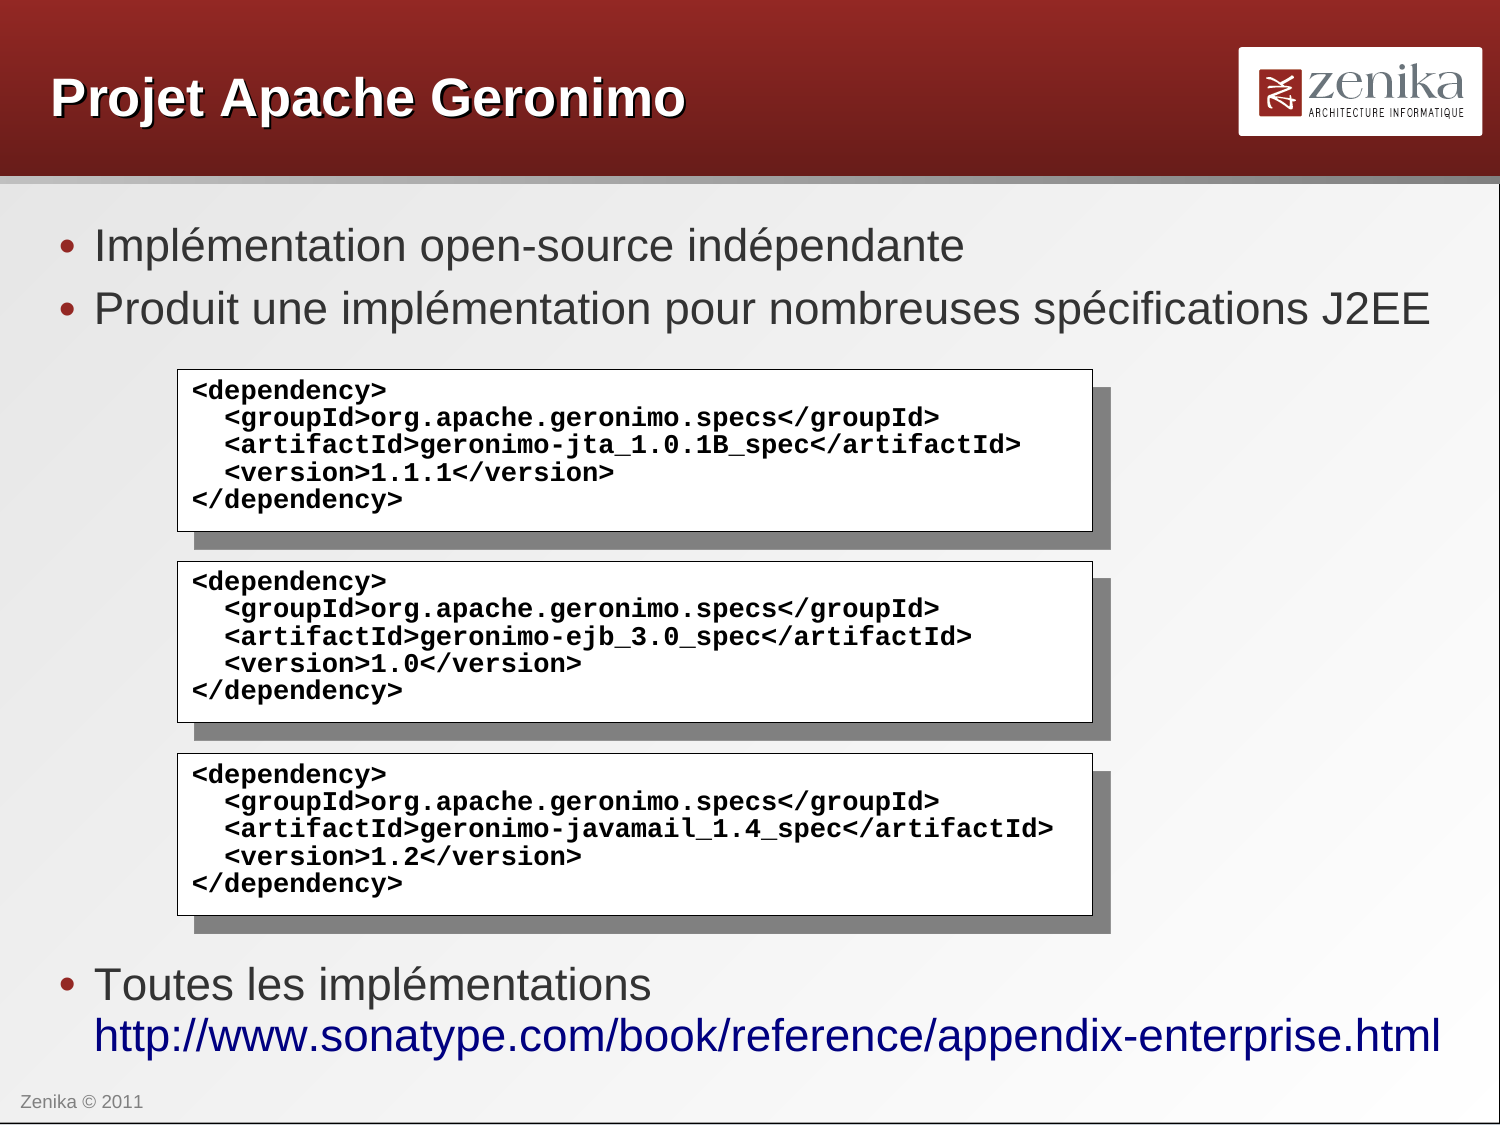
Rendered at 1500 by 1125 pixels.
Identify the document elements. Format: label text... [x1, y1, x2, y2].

text_box <dependency> <groupId>org.apache.geronimo.specs</groupId> <artifactId>geronimo-jta_1.0.1B_spec</artifactId> <version>1.1.1</version> </dependency> [177, 369, 1093, 532]
list Toutes les implémentations http://www.sonatype.com/book/reference/appendix-enterprise.html [59, 958, 1444, 1093]
list Implémentation open-source indépendante Produit une implémentation pour nombreuses spécifications J2EE [59, 220, 1444, 355]
title Projet Apache Geronimo [50, 15, 1206, 180]
text_box <dependency> <groupId>org.apache.geronimo.specs</groupId> <artifactId>geronimo-ejb_3.0_spec</artifactId> <version>1.0</version> </dependency> [177, 561, 1093, 723]
text_box <dependency> <groupId>org.apache.geronimo.specs</groupId> <artifactId>geronimo-javamail_1.4_spec</artifactId> <version>1.2</version> </dependency> [177, 753, 1093, 916]
picture [1257, 58, 1464, 125]
